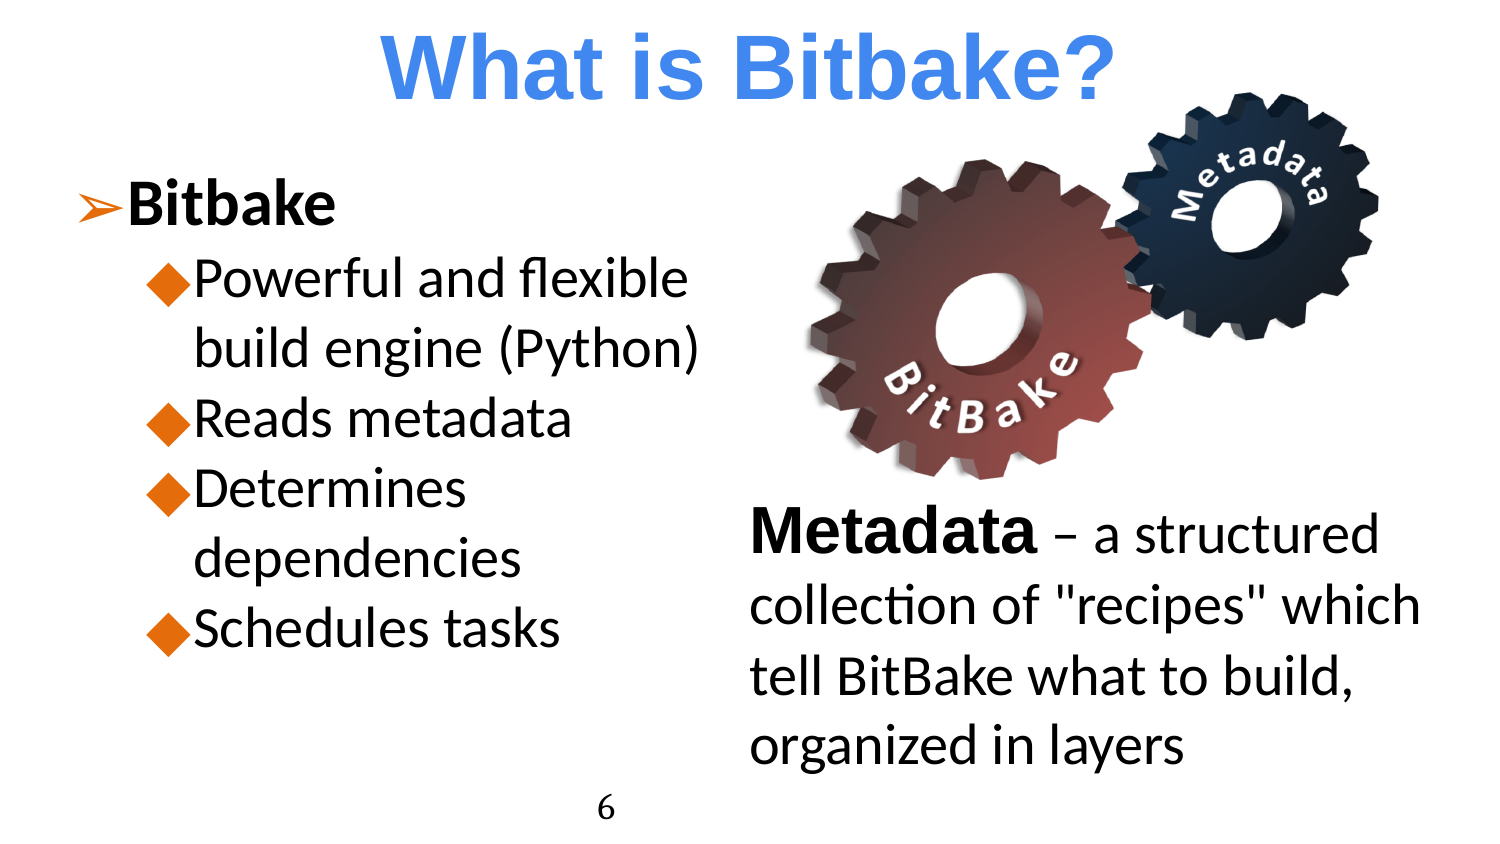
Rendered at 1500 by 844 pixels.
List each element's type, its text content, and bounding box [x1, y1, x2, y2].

picture [802, 115, 1379, 479]
text_box Metadata – a structured collection of "recipes" which tell BitBake what to build, organized in layers [734, 479, 1468, 789]
text_box What is Bitbake? [75, 10, 1425, 115]
text_box <number> [475, 782, 631, 827]
text_box Bitbake Powerful and flexible build engine (Python) Reads metadata Determines dependencies Schedules tasks [56, 151, 737, 667]
